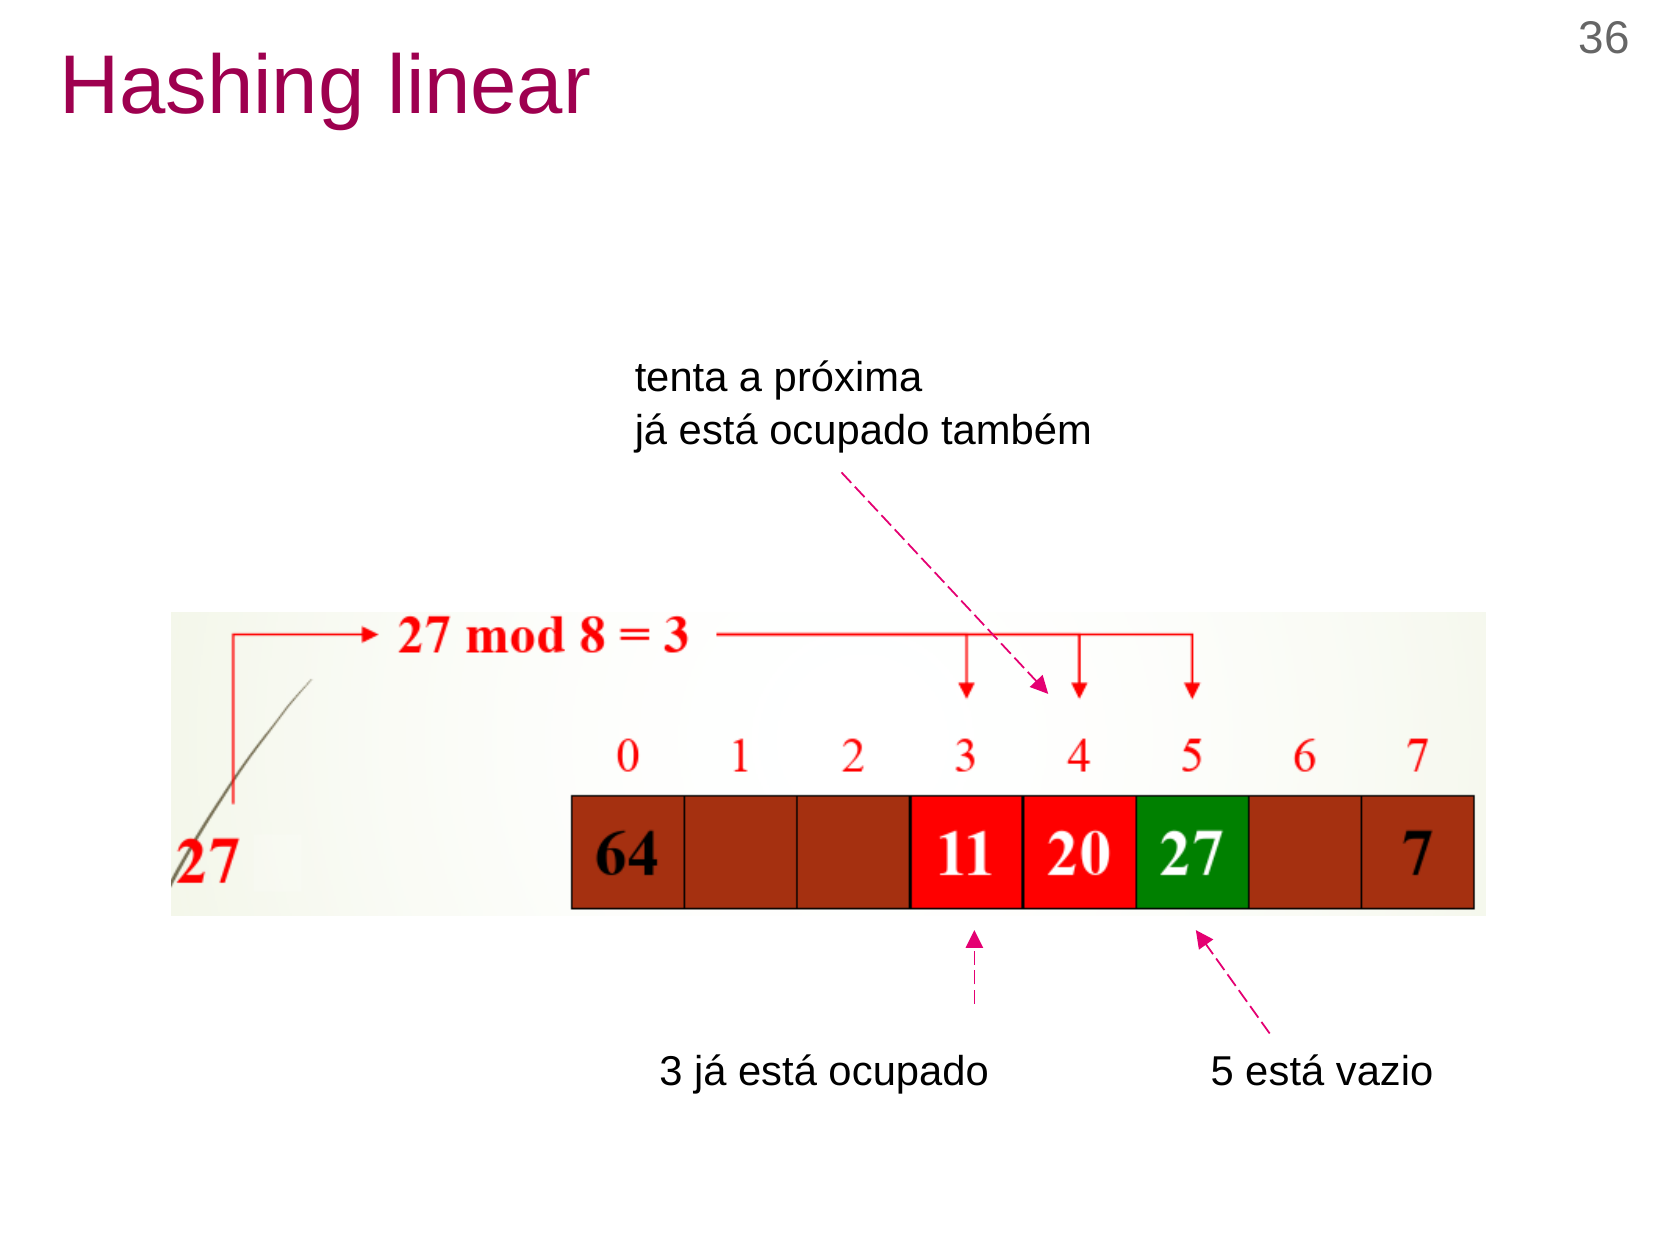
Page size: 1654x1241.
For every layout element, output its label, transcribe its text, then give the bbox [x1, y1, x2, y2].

text_box 5 está vazio [1195, 1033, 1449, 1102]
title Hashing linear [59, 29, 1595, 148]
picture [171, 612, 1486, 916]
text_box tenta a próxima já está ocupado também [620, 339, 1107, 462]
text_box 3 já está ocupado [644, 1033, 1004, 1102]
